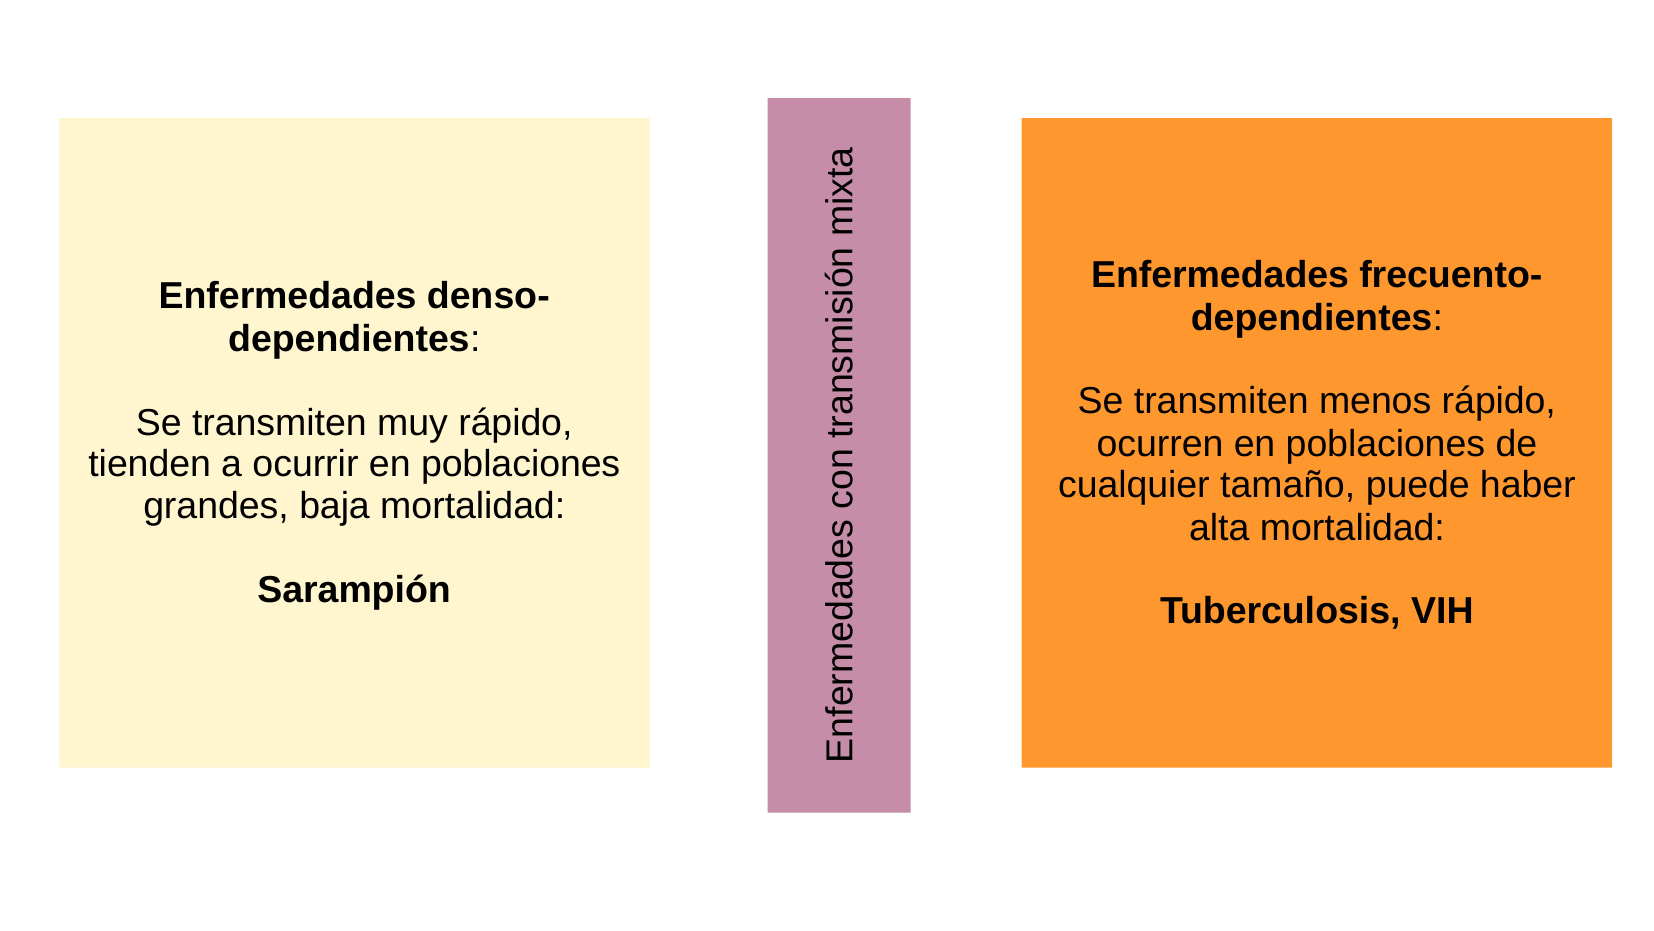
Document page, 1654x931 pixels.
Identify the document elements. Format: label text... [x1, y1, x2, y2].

text_box Enfermedades denso-dependientes: Se transmiten muy rápido, tienden a ocurrir en poblaciones grandes, baja mortalidad: Sarampión [59, 118, 650, 768]
text_box Enfermedades frecuento-dependientes: Se transmiten menos rápido, ocurren en poblaciones de cualquier tamaño, puede haber alta mortalidad: Tuberculosis, VIH [1021, 118, 1613, 768]
text_box Enfermedades con transmisión mixta [767, 98, 911, 813]
